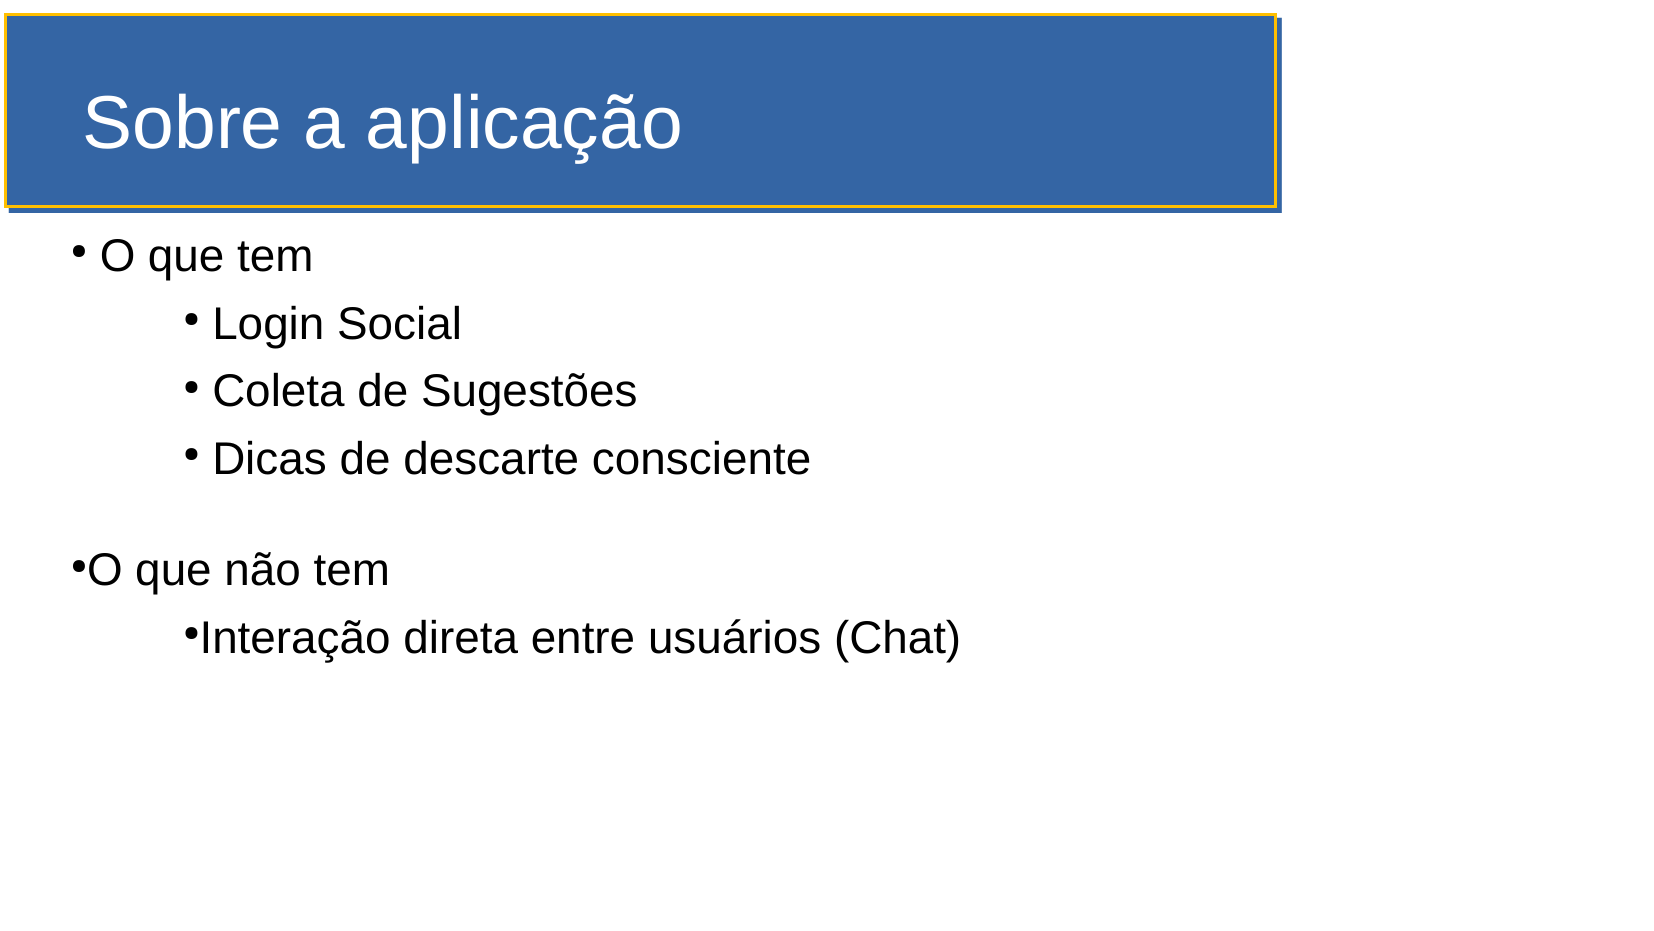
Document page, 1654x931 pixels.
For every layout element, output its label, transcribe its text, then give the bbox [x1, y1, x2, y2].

list O que tem Login Social Coleta de Sugestões Dicas de descarte consciente O que não tem Interação direta entre usuários (Chat) [70, 236, 1548, 916]
title Sobre a aplicação [82, 44, 1235, 192]
